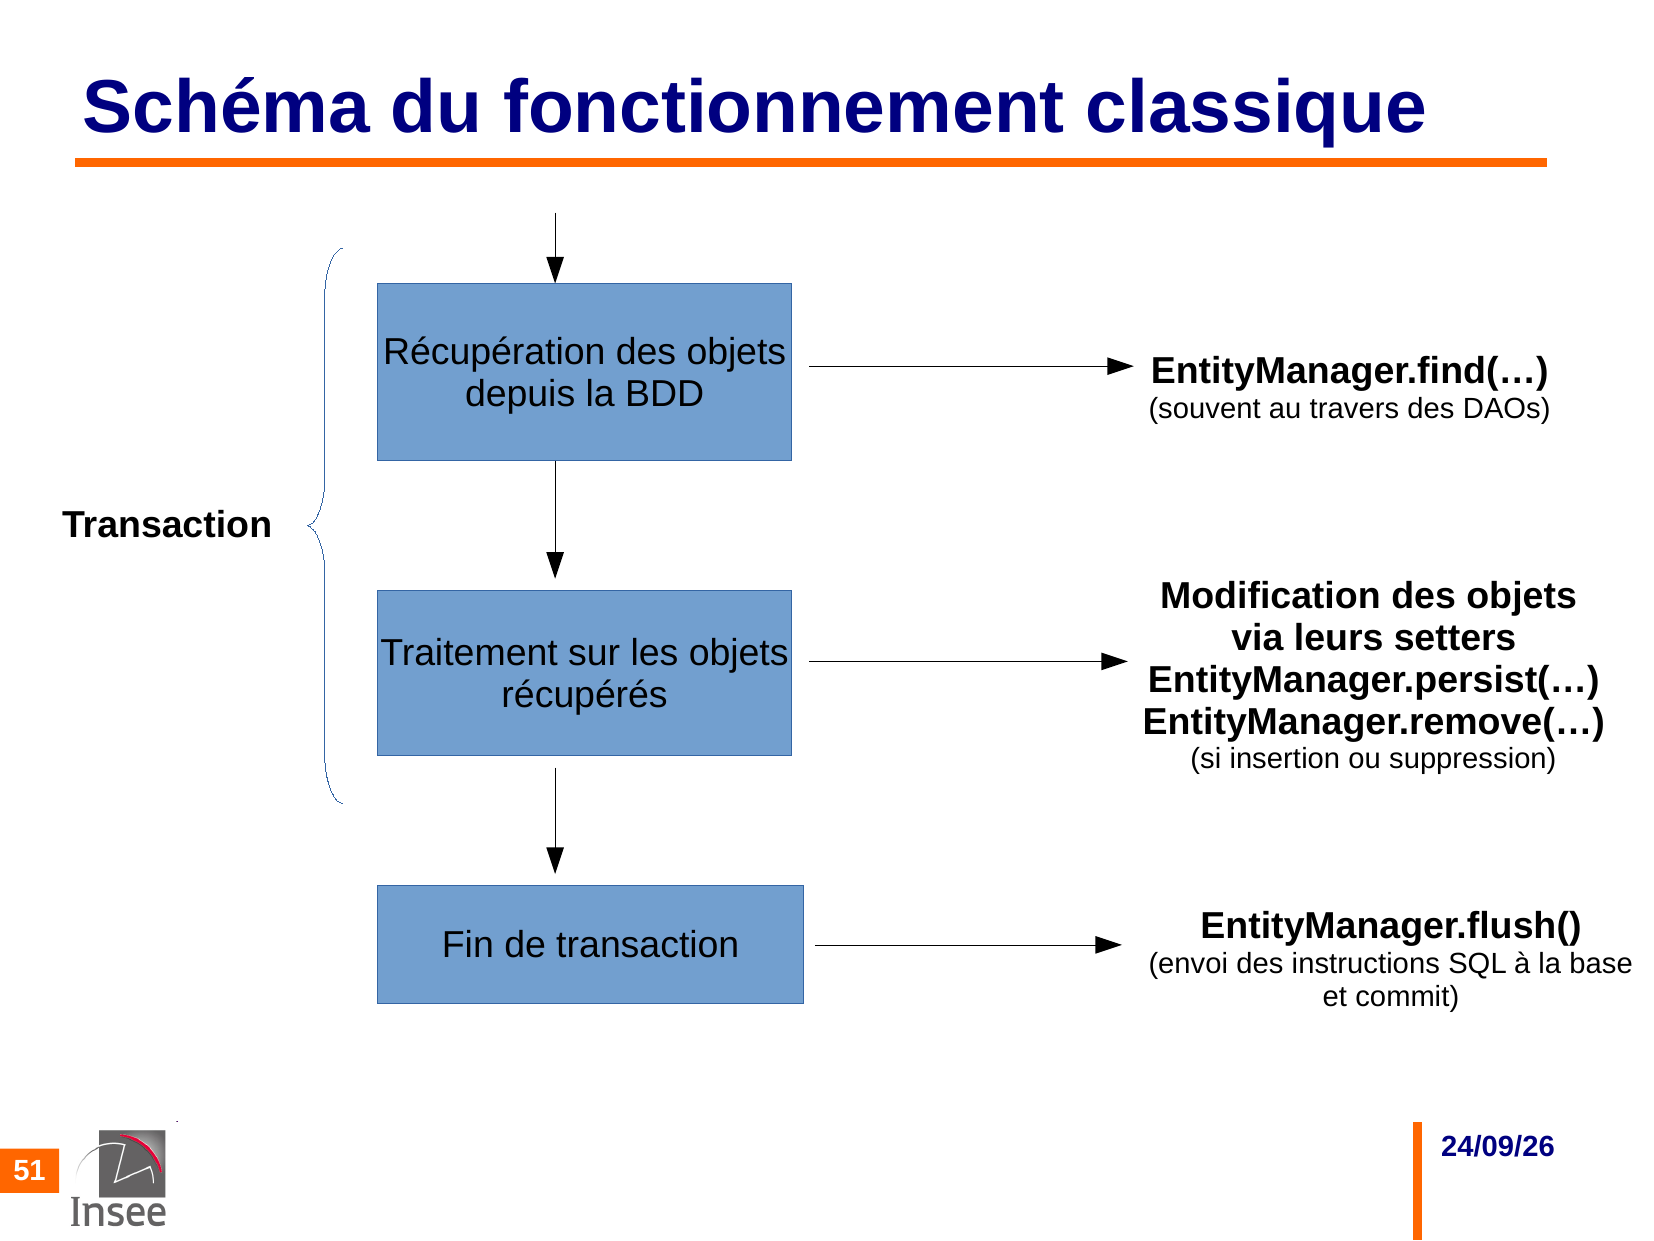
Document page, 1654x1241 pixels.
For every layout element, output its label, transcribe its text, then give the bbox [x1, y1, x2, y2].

text_box EntityManager.find(…) (souvent au travers des DAOs) [1133, 342, 1571, 484]
text_box Récupération des objets depuis la BDD [377, 283, 792, 461]
title Schéma du fonctionnement classique [82, 49, 1619, 163]
text_box Fin de transaction [377, 885, 804, 1004]
picture [62, 1121, 178, 1241]
text_box EntityManager.flush() (envoi des instructions SQL à la base et commit) [1133, 897, 1654, 1021]
text_box Traitement sur les objets récupérés [377, 590, 792, 756]
text_box Modification des objets via leurs setters EntityManager.persist(…) EntityManager.remove(…) (si insertion ou suppression) [1127, 566, 1654, 792]
text_box Transaction [47, 496, 288, 553]
